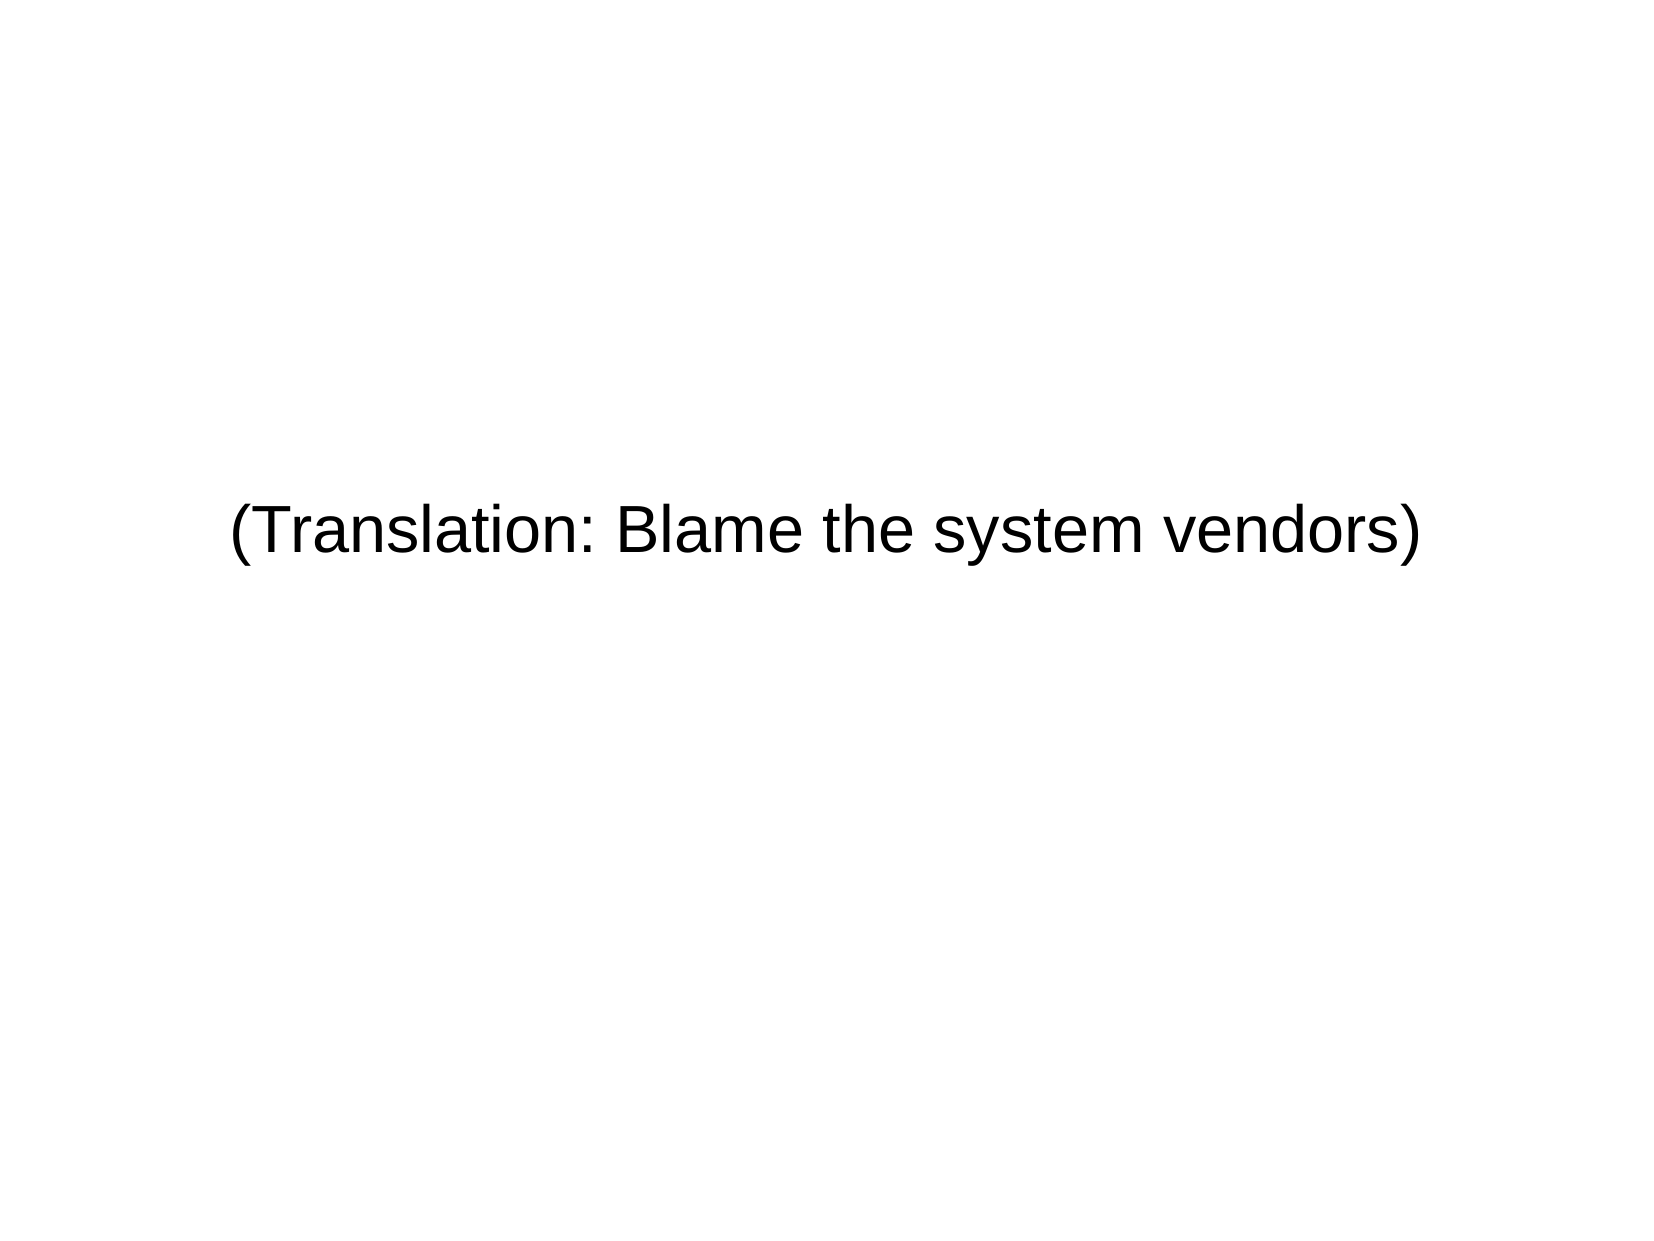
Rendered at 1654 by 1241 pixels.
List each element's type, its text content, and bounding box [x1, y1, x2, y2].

subtitle (Translation: Blame the system vendors) [82, 49, 1571, 1010]
